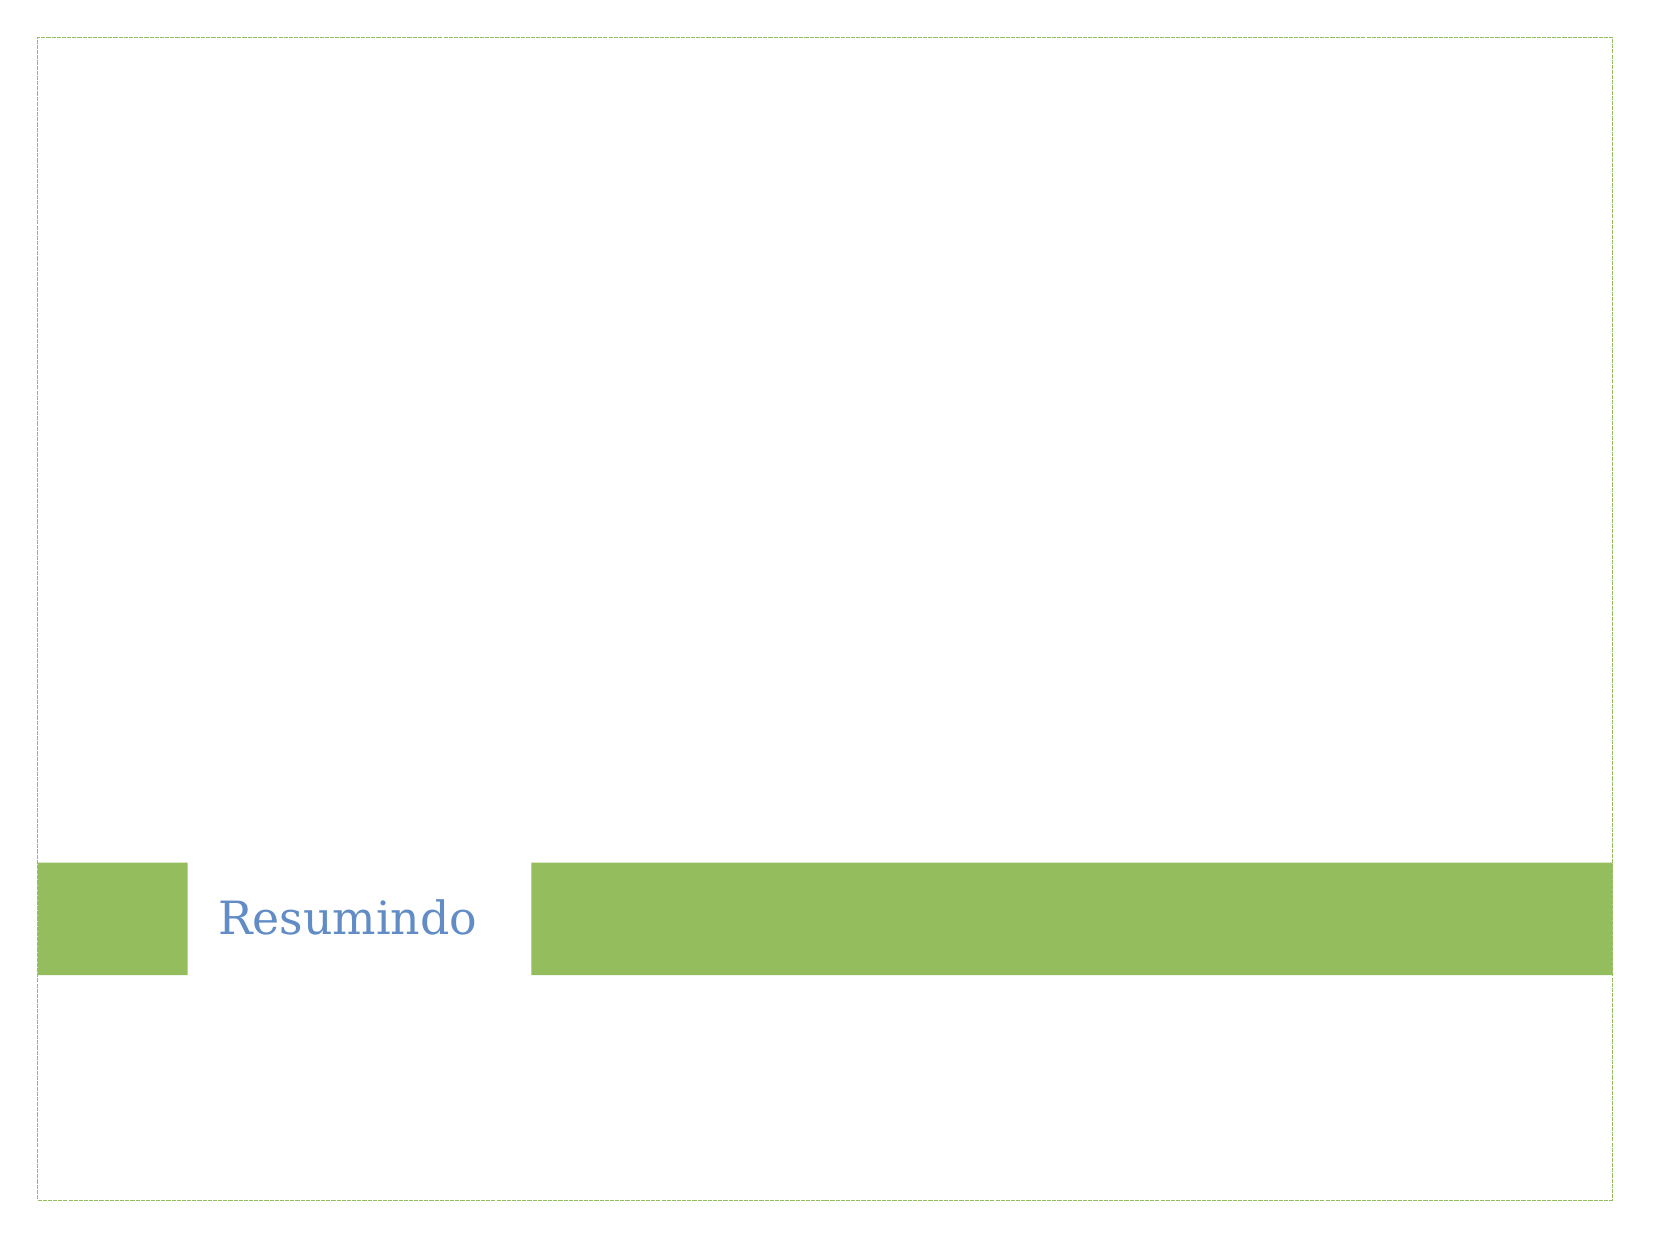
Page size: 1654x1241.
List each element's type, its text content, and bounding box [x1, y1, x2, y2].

text_box [531, 862, 1613, 976]
text_box Resumindo [203, 884, 493, 953]
text_box [37, 862, 188, 976]
